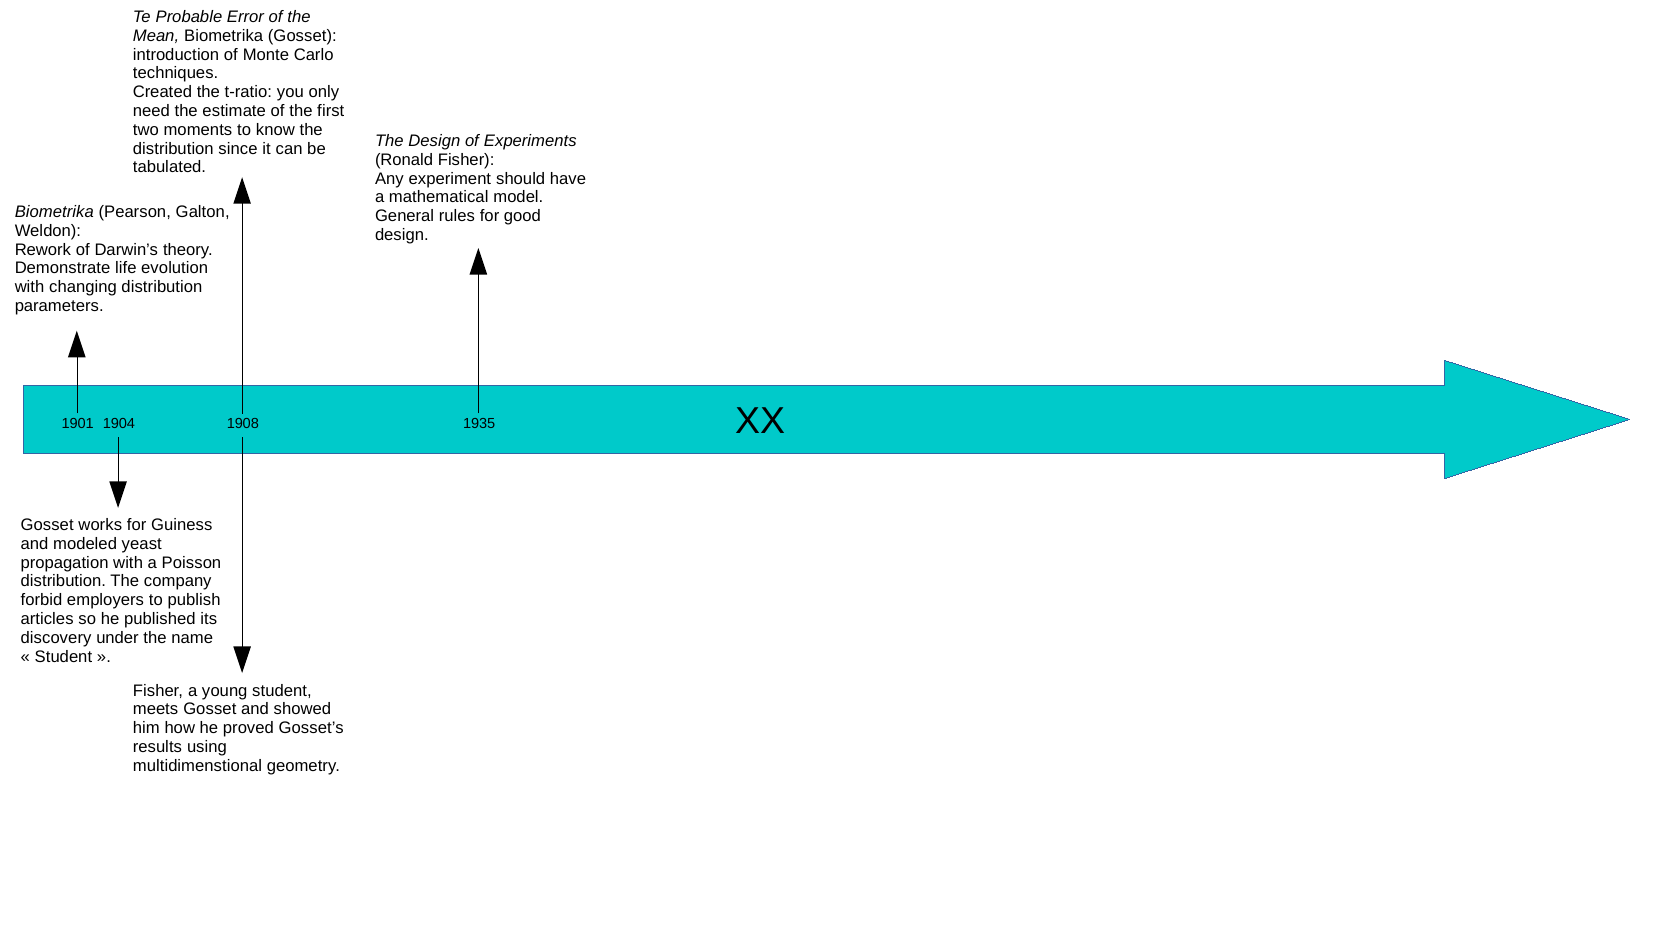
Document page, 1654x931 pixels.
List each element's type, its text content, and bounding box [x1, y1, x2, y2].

text_box Gosset works for Guiness and modeled yeast propagation with a Poisson distribution. The company forbid employers to publish articles so he published its discovery under the name « Student ». [5, 507, 242, 674]
text_box [23, 385, 118, 454]
text_box Fisher, a young student, meets Gosset and showed him how he proved Gosset’s results using multidimenstional geometry. [118, 673, 367, 783]
text_box 1935 [448, 407, 511, 439]
text_box 1901 [46, 407, 88, 439]
text_box 1904 [88, 407, 150, 439]
text_box XX [720, 392, 801, 449]
text_box [78, 385, 242, 454]
text_box 1908 [212, 407, 274, 439]
text_box [243, 360, 1630, 479]
text_box Biometrika (Pearson, Galton, Weldon): Rework of Darwin’s theory. Demonstrate life evolution with changing distribution parameters. [0, 194, 242, 361]
text_box Te Probable Error of the Mean, Biometrika (Gosset): introduction of Monte Carlo techniques. Created the t-ratio: you only need the estimate of the first two moments to know the distribution since it can be tabulated. [118, 0, 361, 184]
text_box The Design of Experiments (Ronald Fisher): Any experiment should have a mathematical model. General rules for good design. [360, 124, 603, 252]
